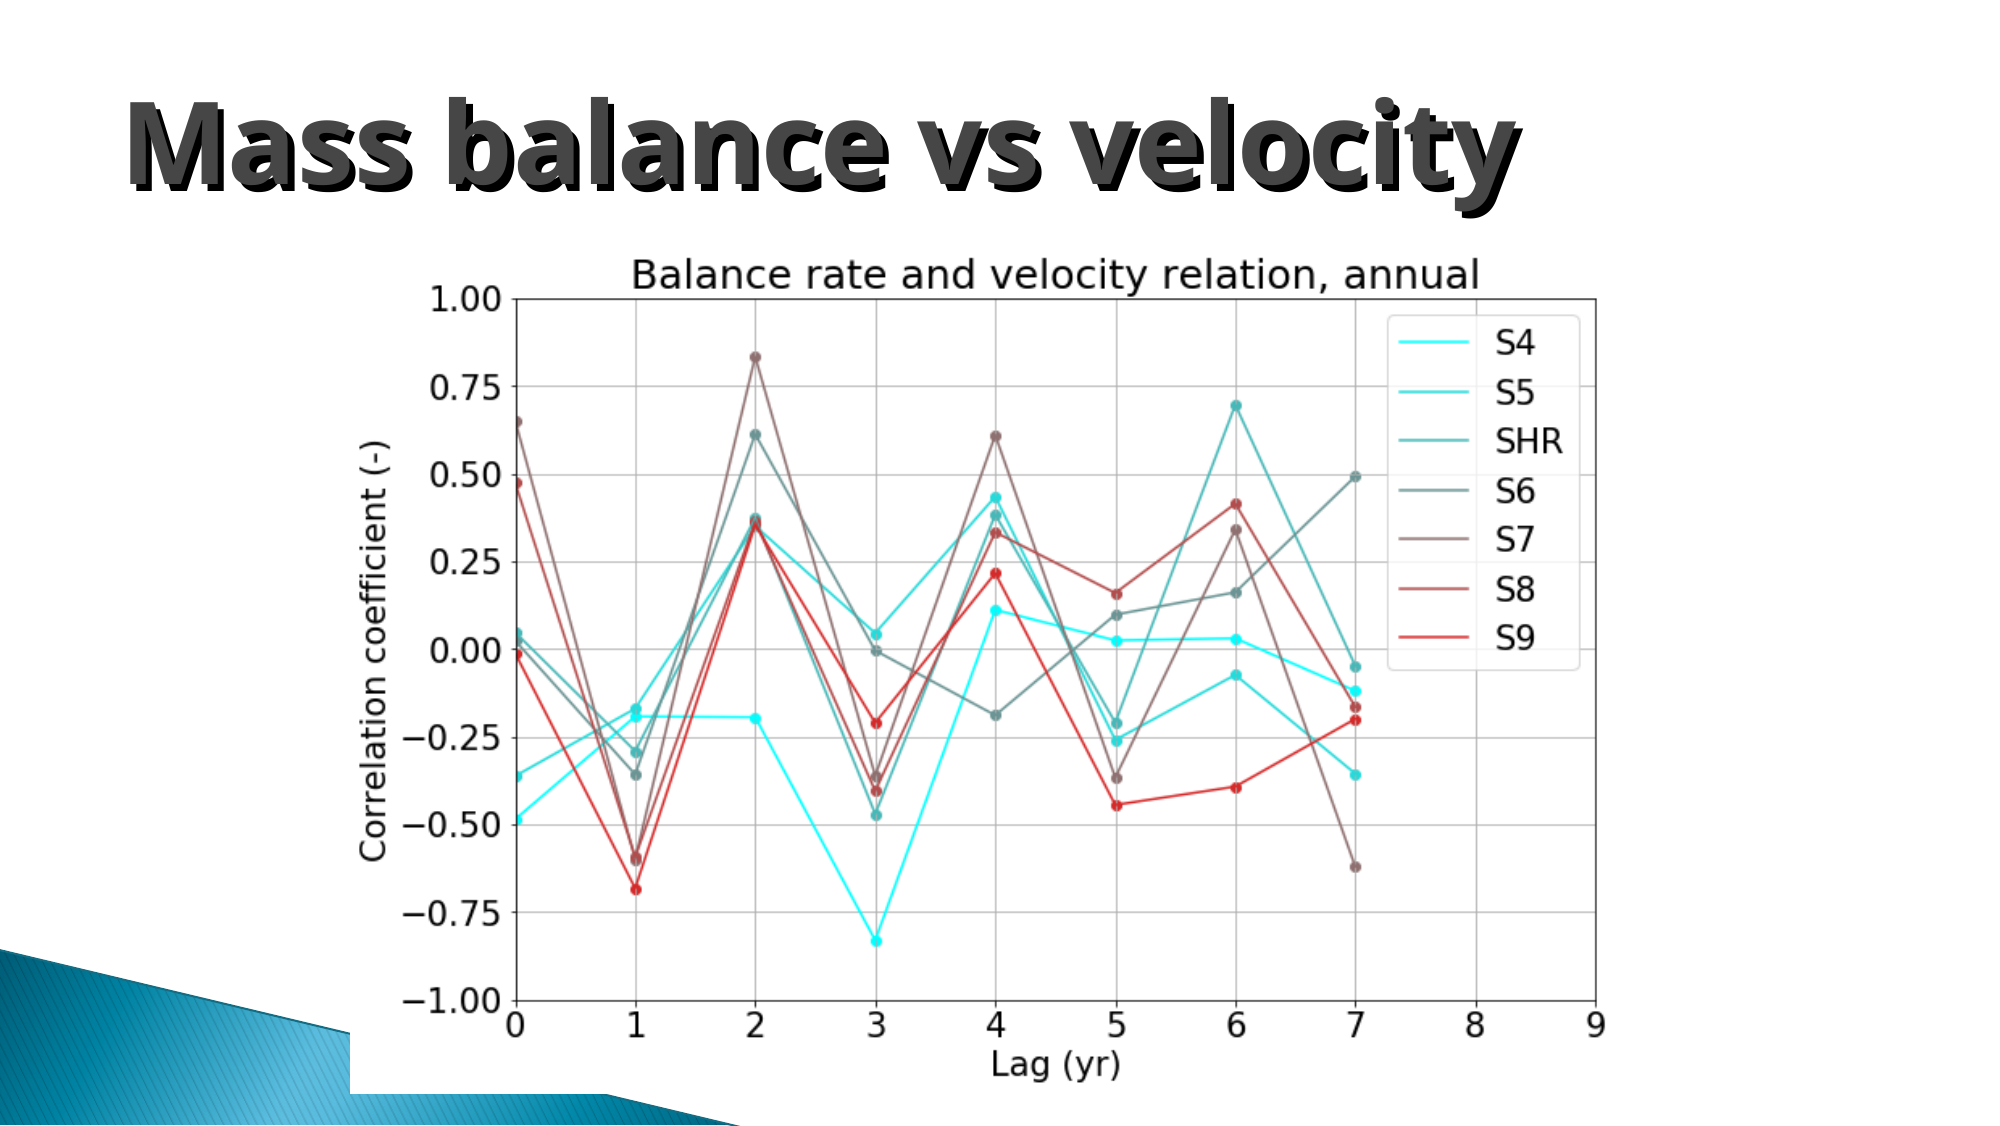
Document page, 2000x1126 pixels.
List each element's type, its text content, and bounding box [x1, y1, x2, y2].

picture [350, 247, 1618, 1094]
title Mass balance vs velocity [99, 45, 1900, 233]
